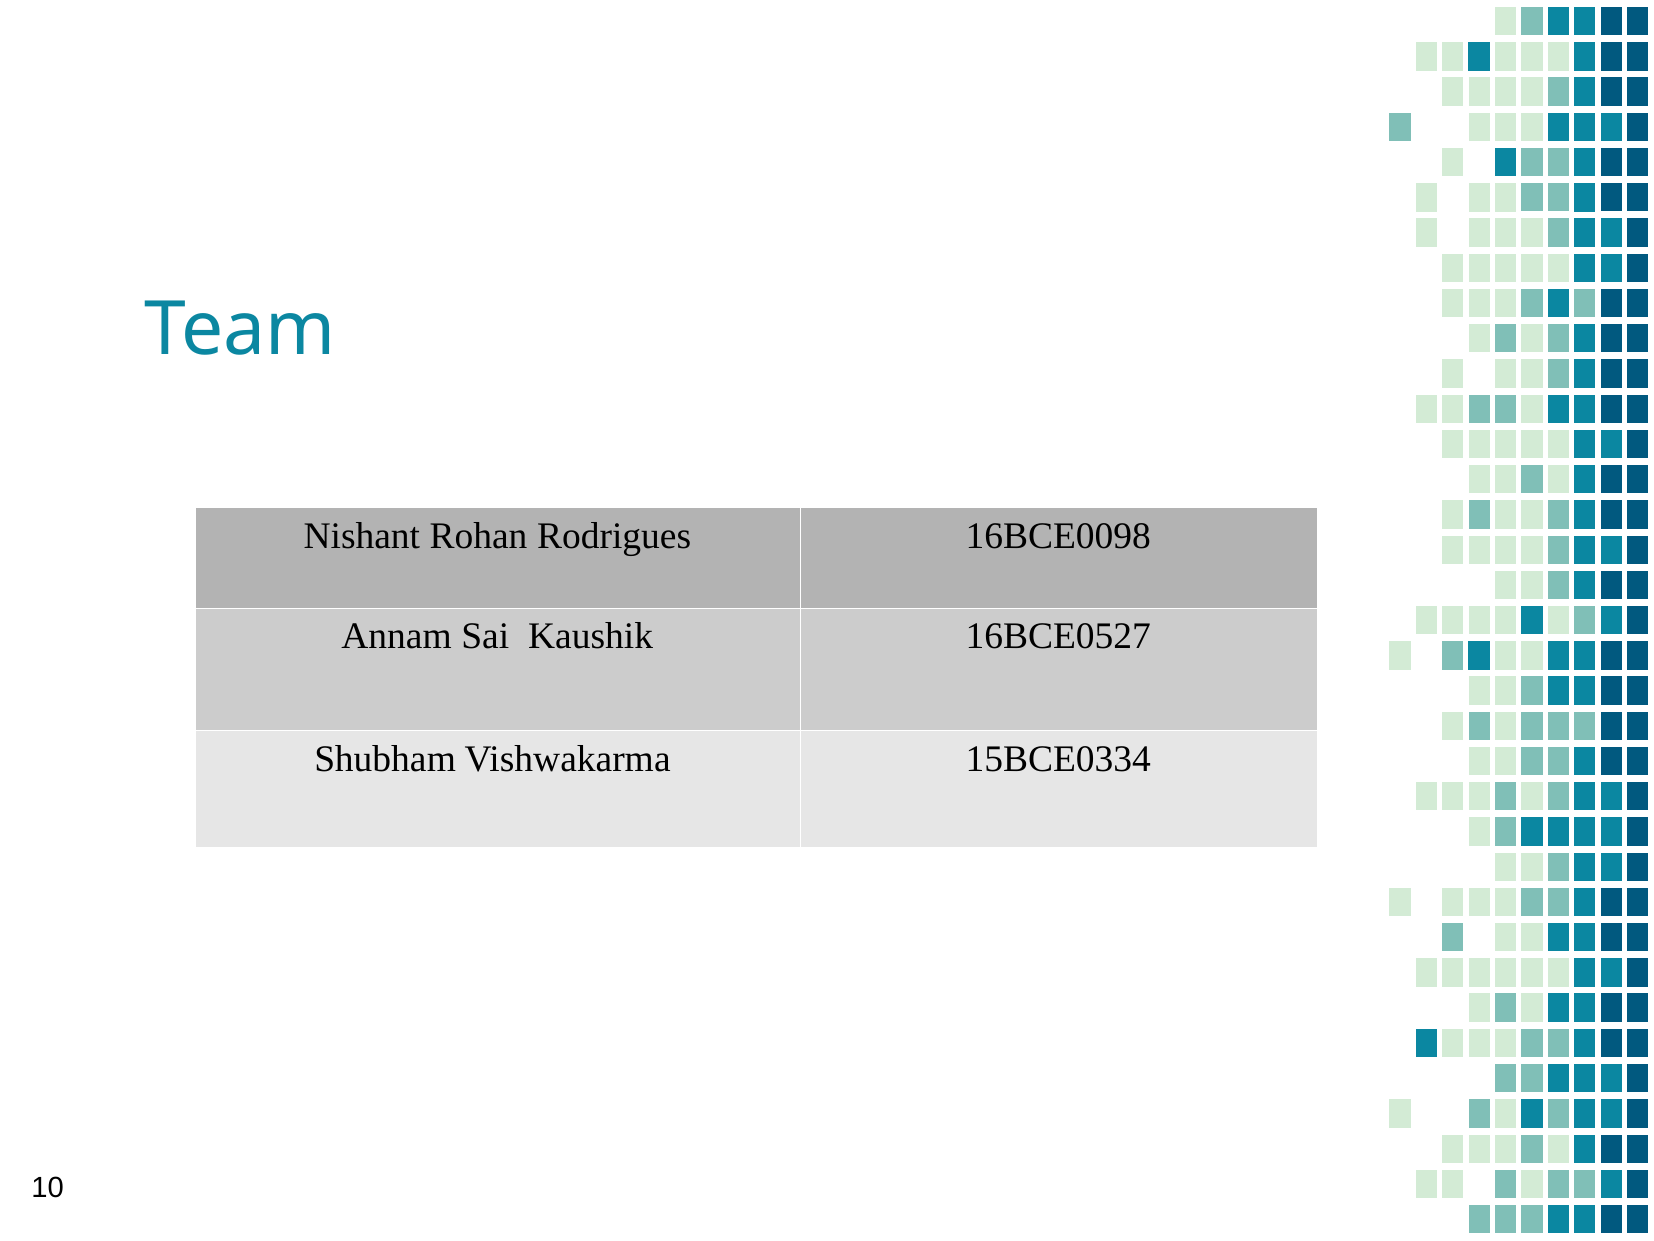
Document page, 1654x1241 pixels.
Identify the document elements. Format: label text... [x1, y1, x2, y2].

table_cell Annam Sai Kaushik [196, 609, 800, 730]
table_cell Shubham Vishwakarma [196, 731, 800, 847]
slide_number <number> [16, 1138, 116, 1233]
table_cell 15BCE0334 [801, 731, 1317, 847]
table_header Nishant Rohan Rodrigues [196, 508, 800, 608]
table_header 16BCE0098 [801, 508, 1317, 608]
title Team [129, 178, 1353, 385]
table_cell 16BCE0527 [801, 609, 1317, 730]
